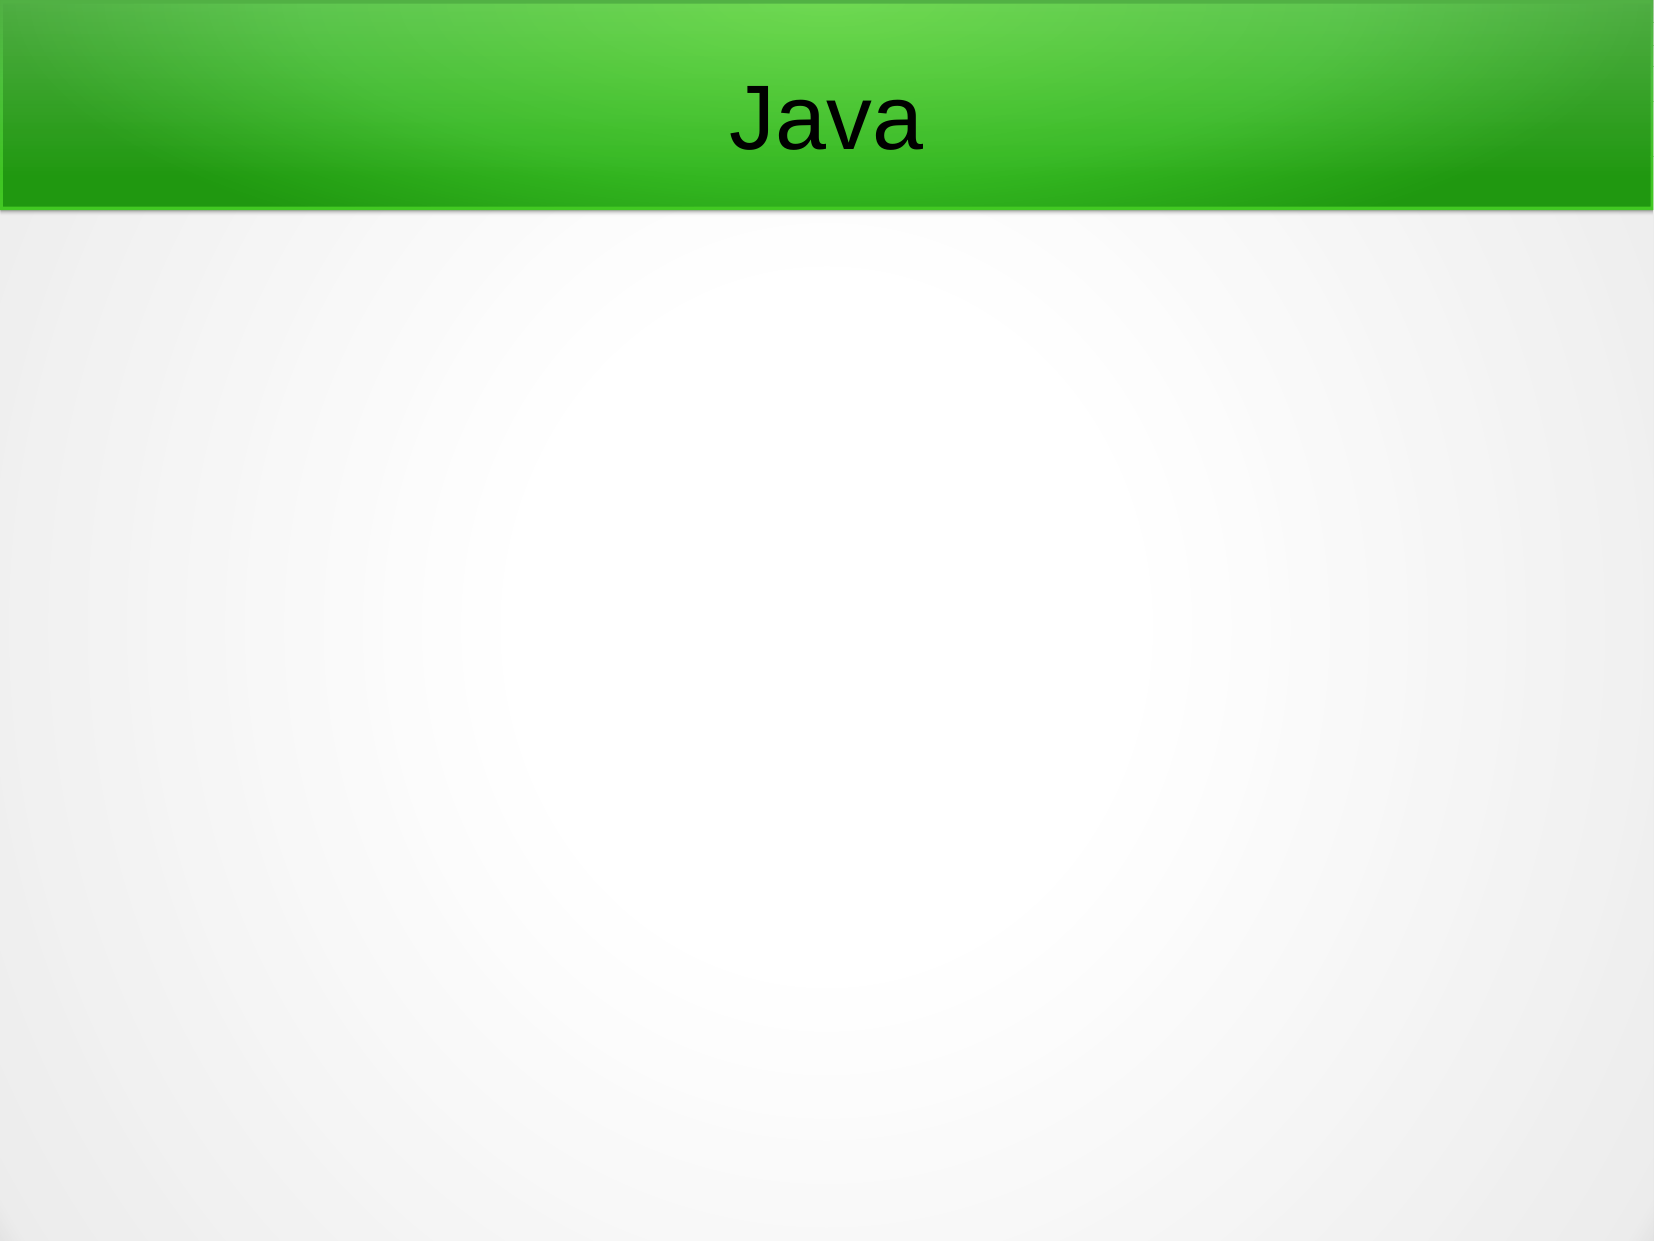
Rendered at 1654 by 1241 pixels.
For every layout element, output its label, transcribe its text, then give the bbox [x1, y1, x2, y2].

title Java [82, 47, 1571, 189]
